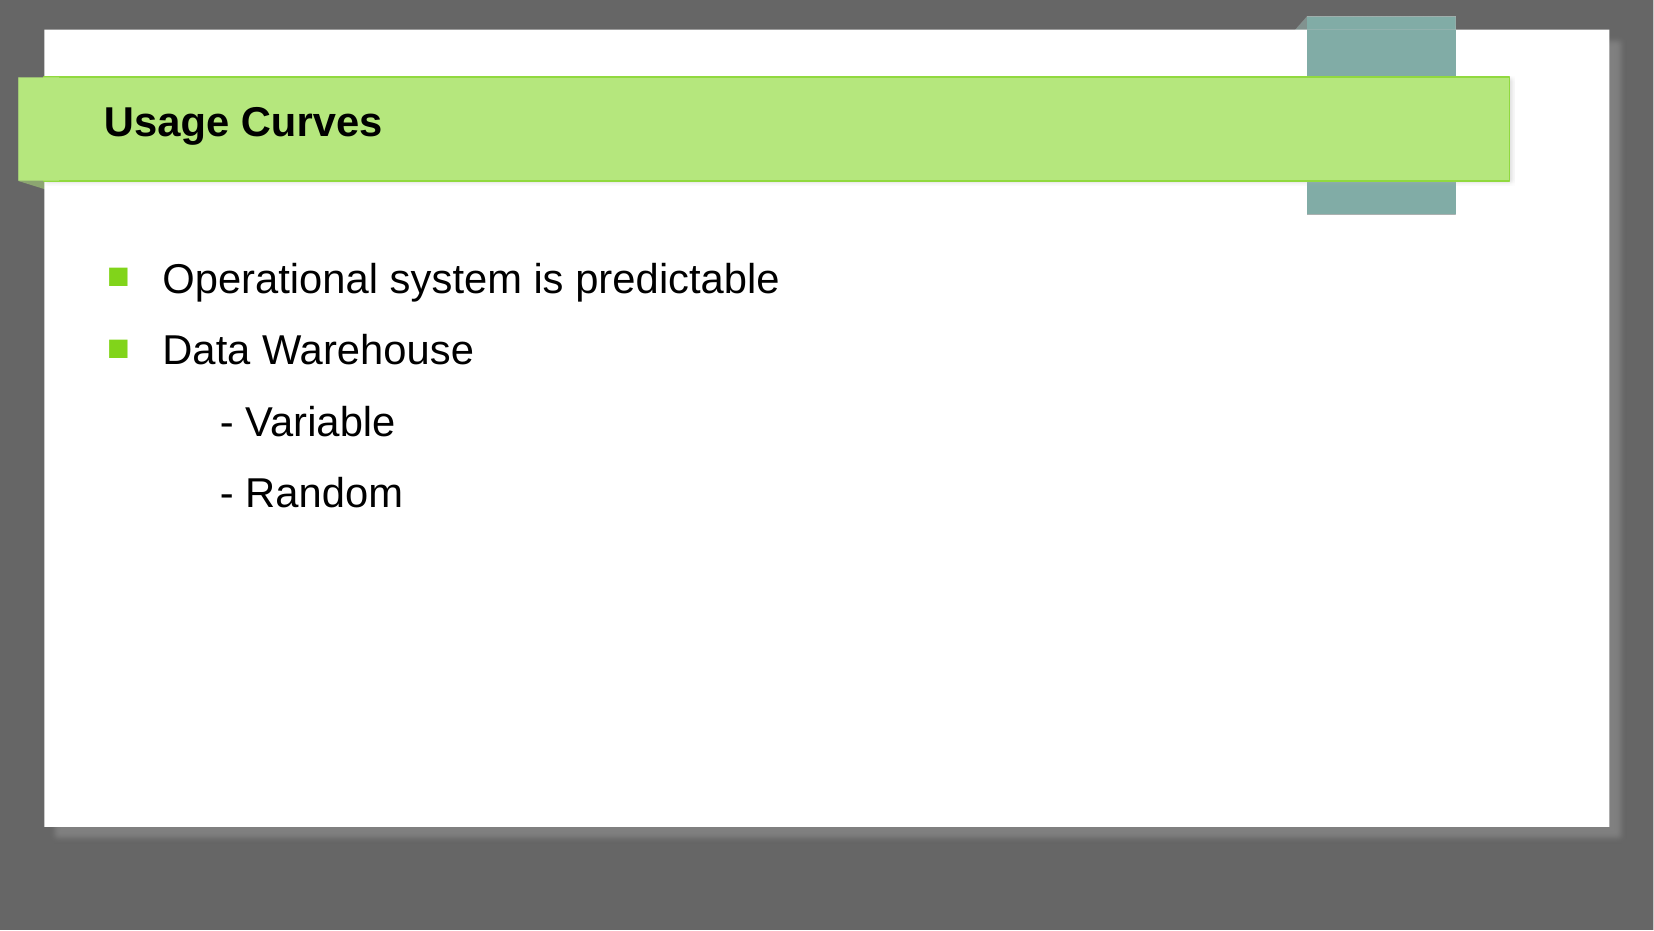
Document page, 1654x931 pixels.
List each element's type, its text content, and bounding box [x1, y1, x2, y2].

text_box Operational system is predictable Data Warehouse - Variable - Random [94, 248, 874, 585]
text_box Usage Curves [89, 91, 990, 166]
